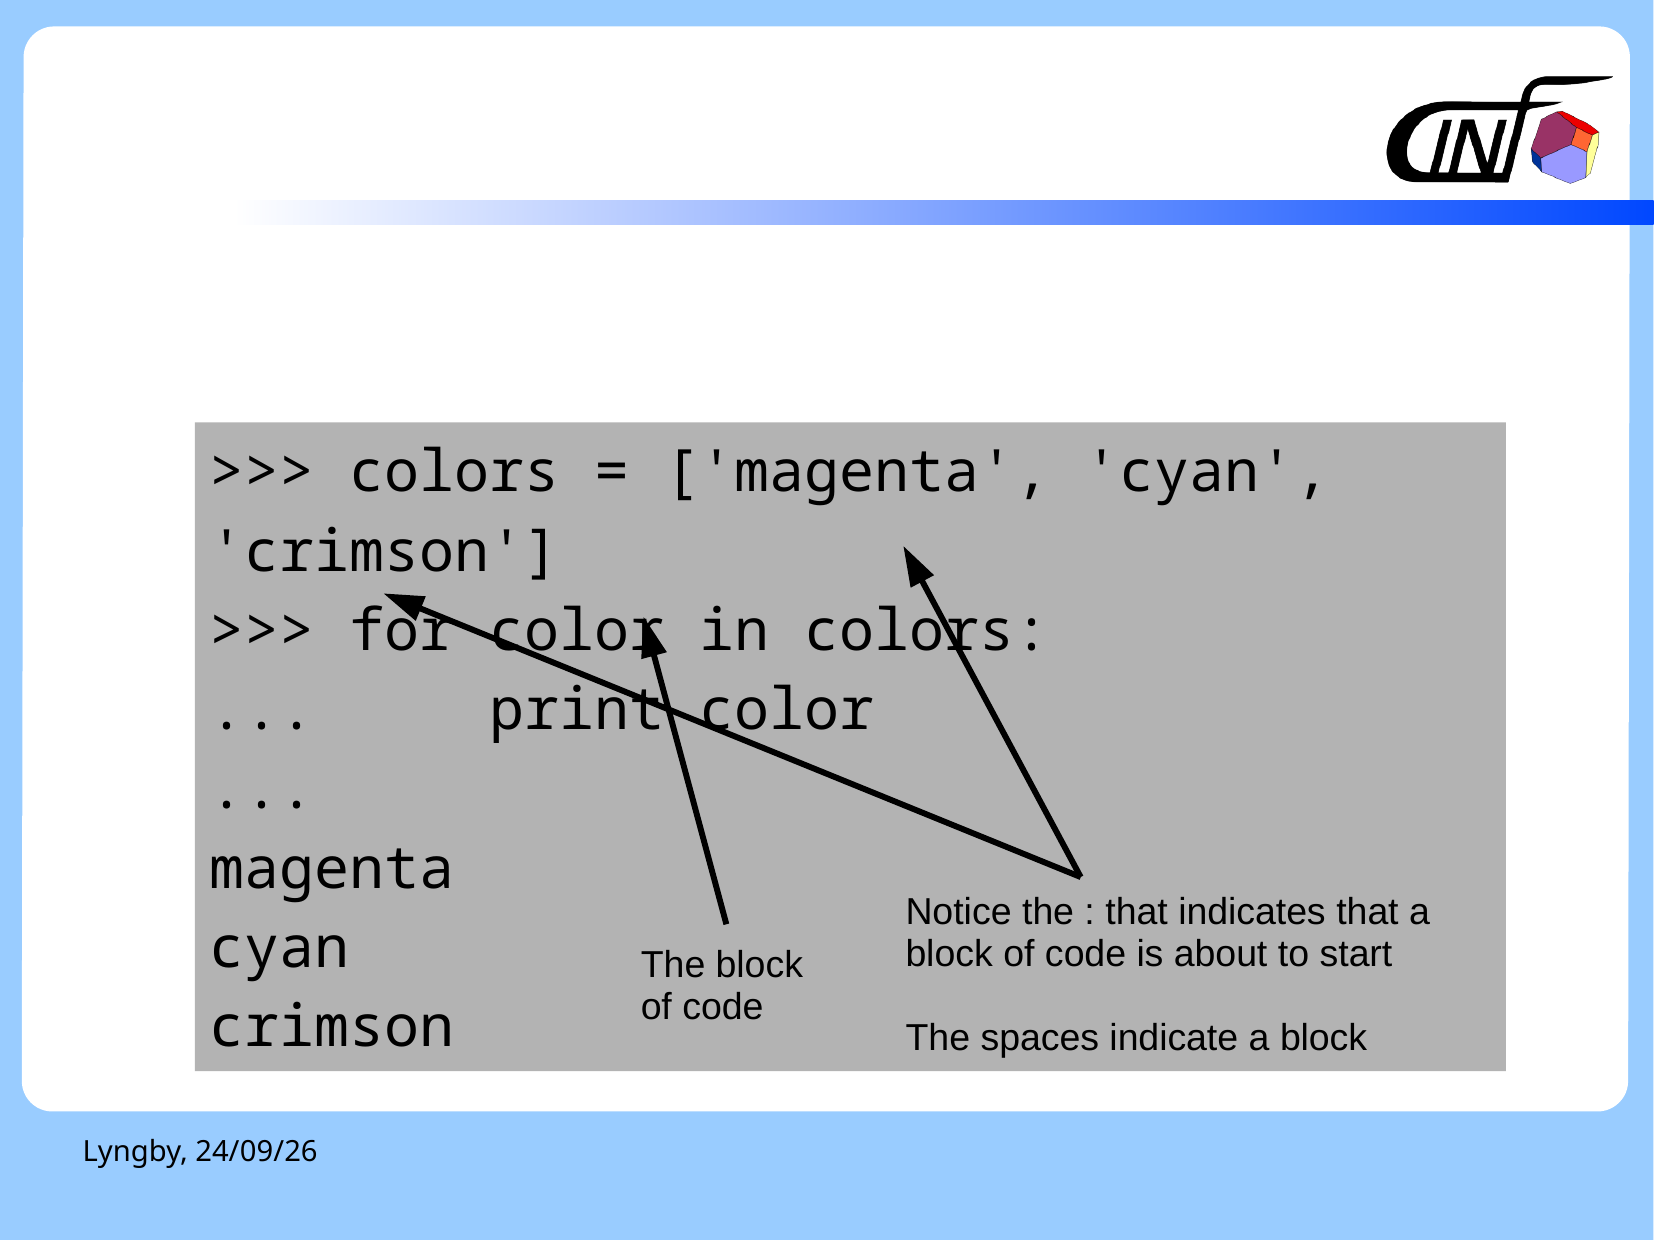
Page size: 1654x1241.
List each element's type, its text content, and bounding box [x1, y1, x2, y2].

text_box >>> colors = ['magenta', 'cyan', 'crimson'] >>> for color in colors: ... print color ... magenta cyan crimson [194, 422, 1506, 847]
picture [1386, 76, 1613, 184]
text_box Notice the : that indicates that a block of code is about to start The spaces indicate a block [890, 882, 1471, 1066]
text_box >>> colors = ['magenta', 'cyan', 'crimson'] >>> for color in colors: ... print color ... magenta cyan crimson [674, 716, 996, 847]
text_box The block of code [625, 936, 827, 1035]
text_box 1442 [956, 201, 961, 224]
